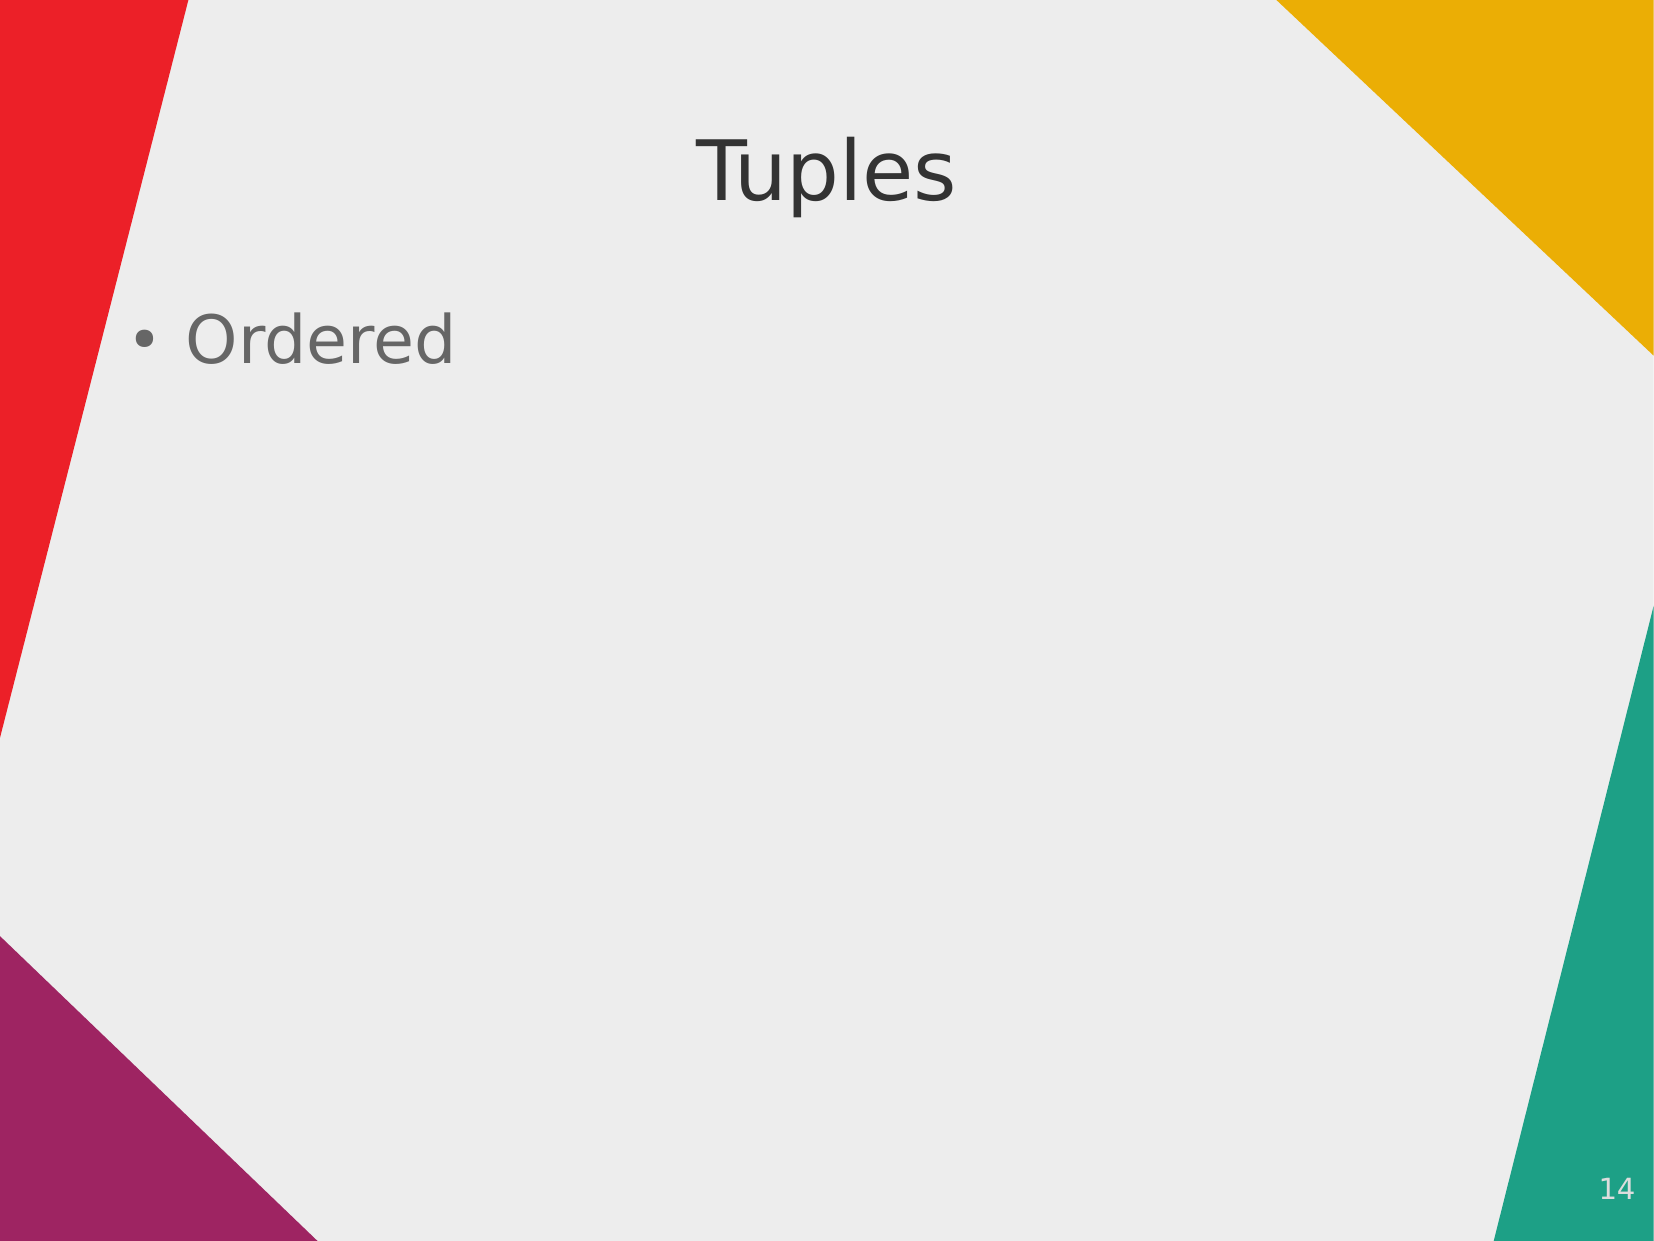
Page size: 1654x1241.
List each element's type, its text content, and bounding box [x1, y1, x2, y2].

list Ordered [114, 302, 1539, 1033]
title Tuples [114, 73, 1539, 271]
